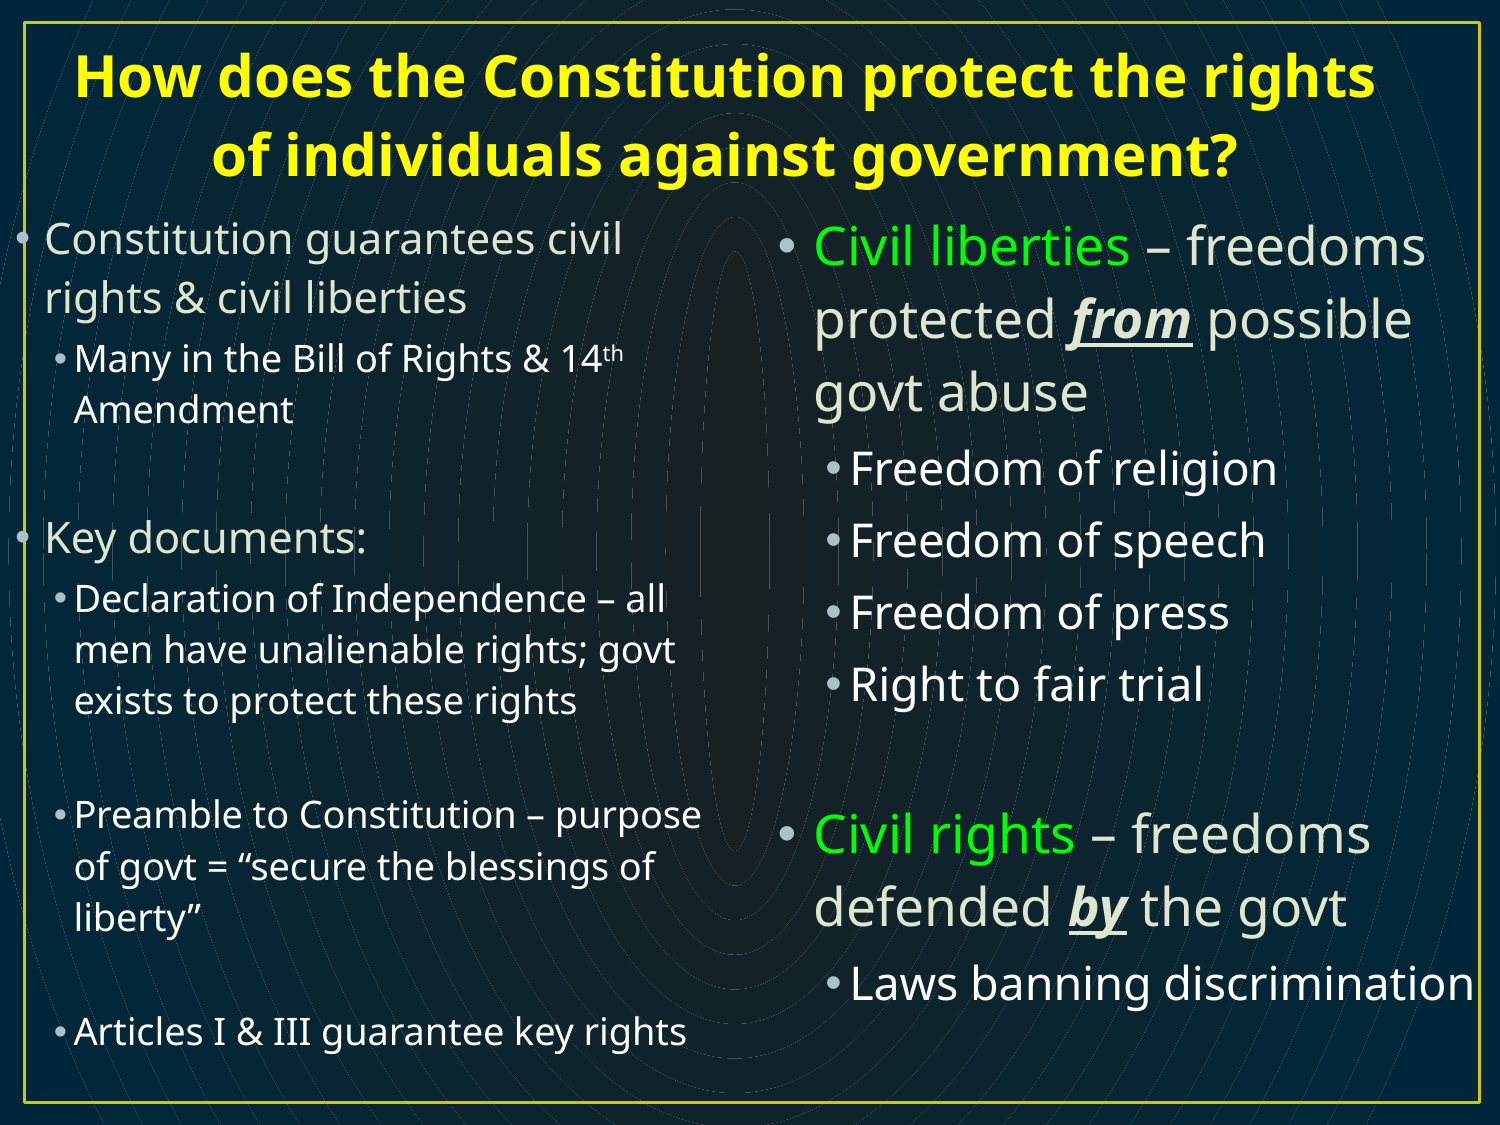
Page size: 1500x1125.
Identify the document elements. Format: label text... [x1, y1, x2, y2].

text_box Civil liberties – freedoms protected from possible govt abuse Freedom of religion Freedom of speech Freedom of press Right to fair trial Civil rights – freedoms defended by the govt Laws banning discrimination [762, 200, 1500, 1075]
title How does the Constitution protect the rights of individuals against government? [50, 13, 1400, 200]
list Constitution guarantees civil rights & civil liberties Many in the Bill of Rights & 14th Amendment Key documents: Declaration of Independence – all men have unalienable rights; govt exists to protect these rights Preamble to Constitution – purpose of govt = “secure the blessings of liberty” Articles I & III guarantee key rights [0, 200, 762, 1075]
